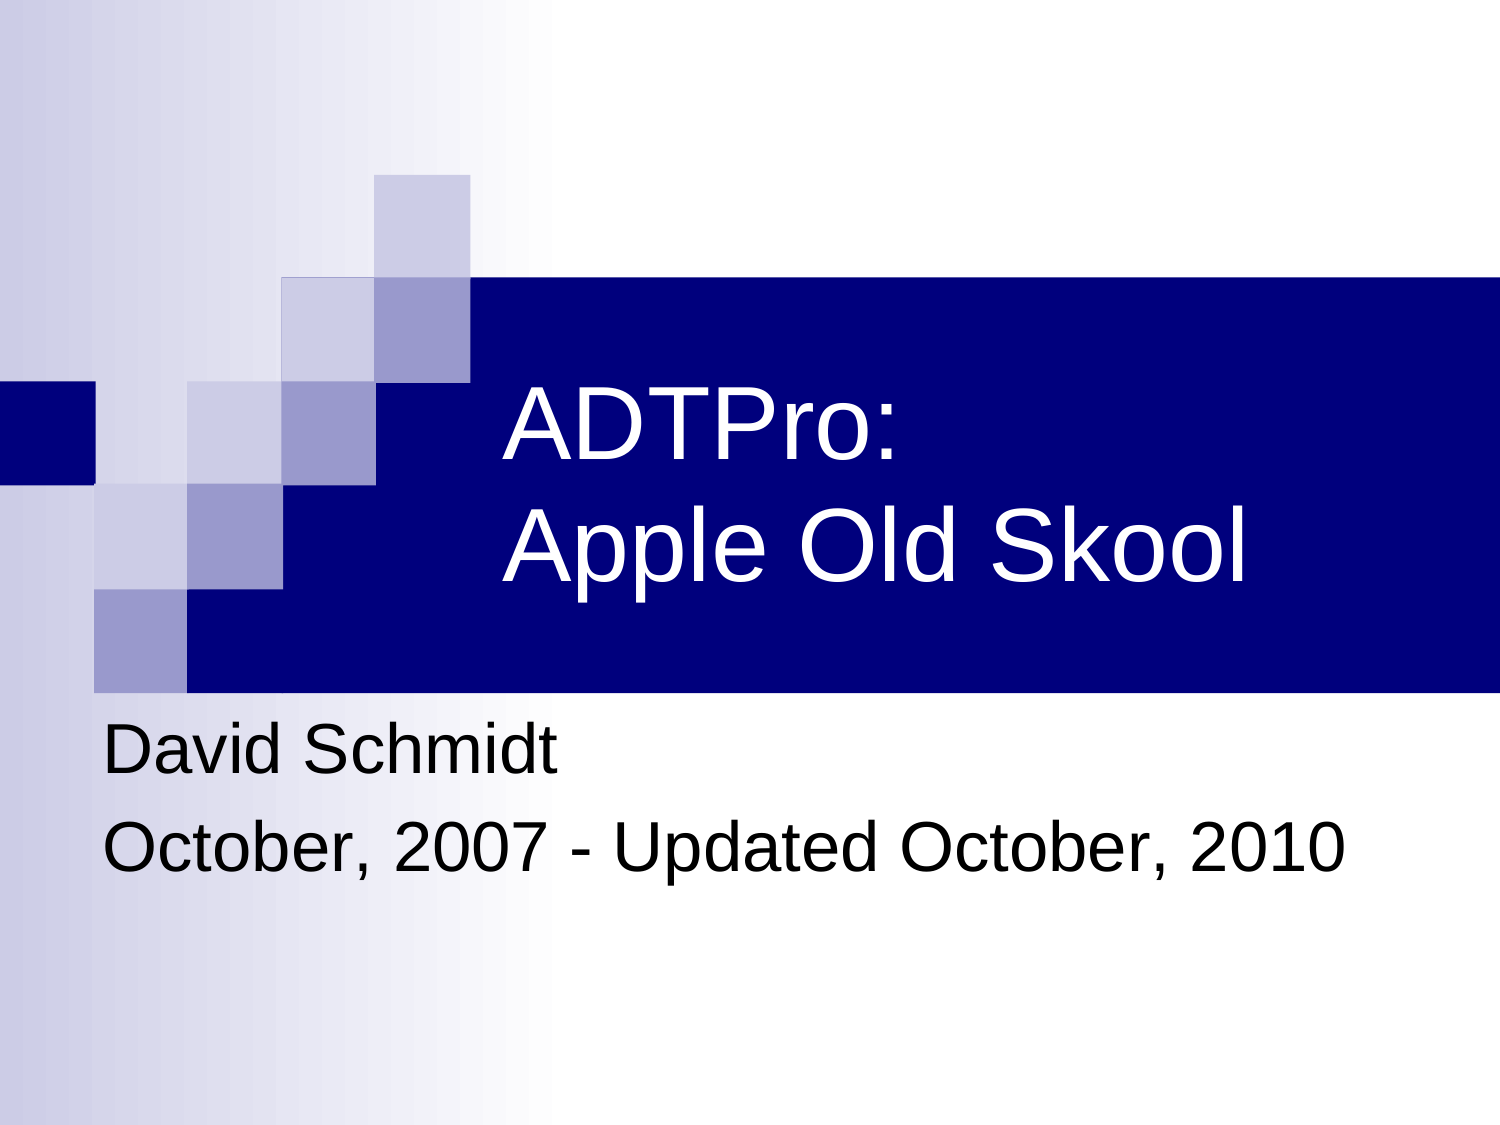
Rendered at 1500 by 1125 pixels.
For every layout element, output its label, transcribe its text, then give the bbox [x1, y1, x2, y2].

subtitle David Schmidt October, 2007 - Updated October, 2010 [87, 699, 1476, 1038]
title ADTPro: Apple Old Skool [487, 299, 1476, 663]
